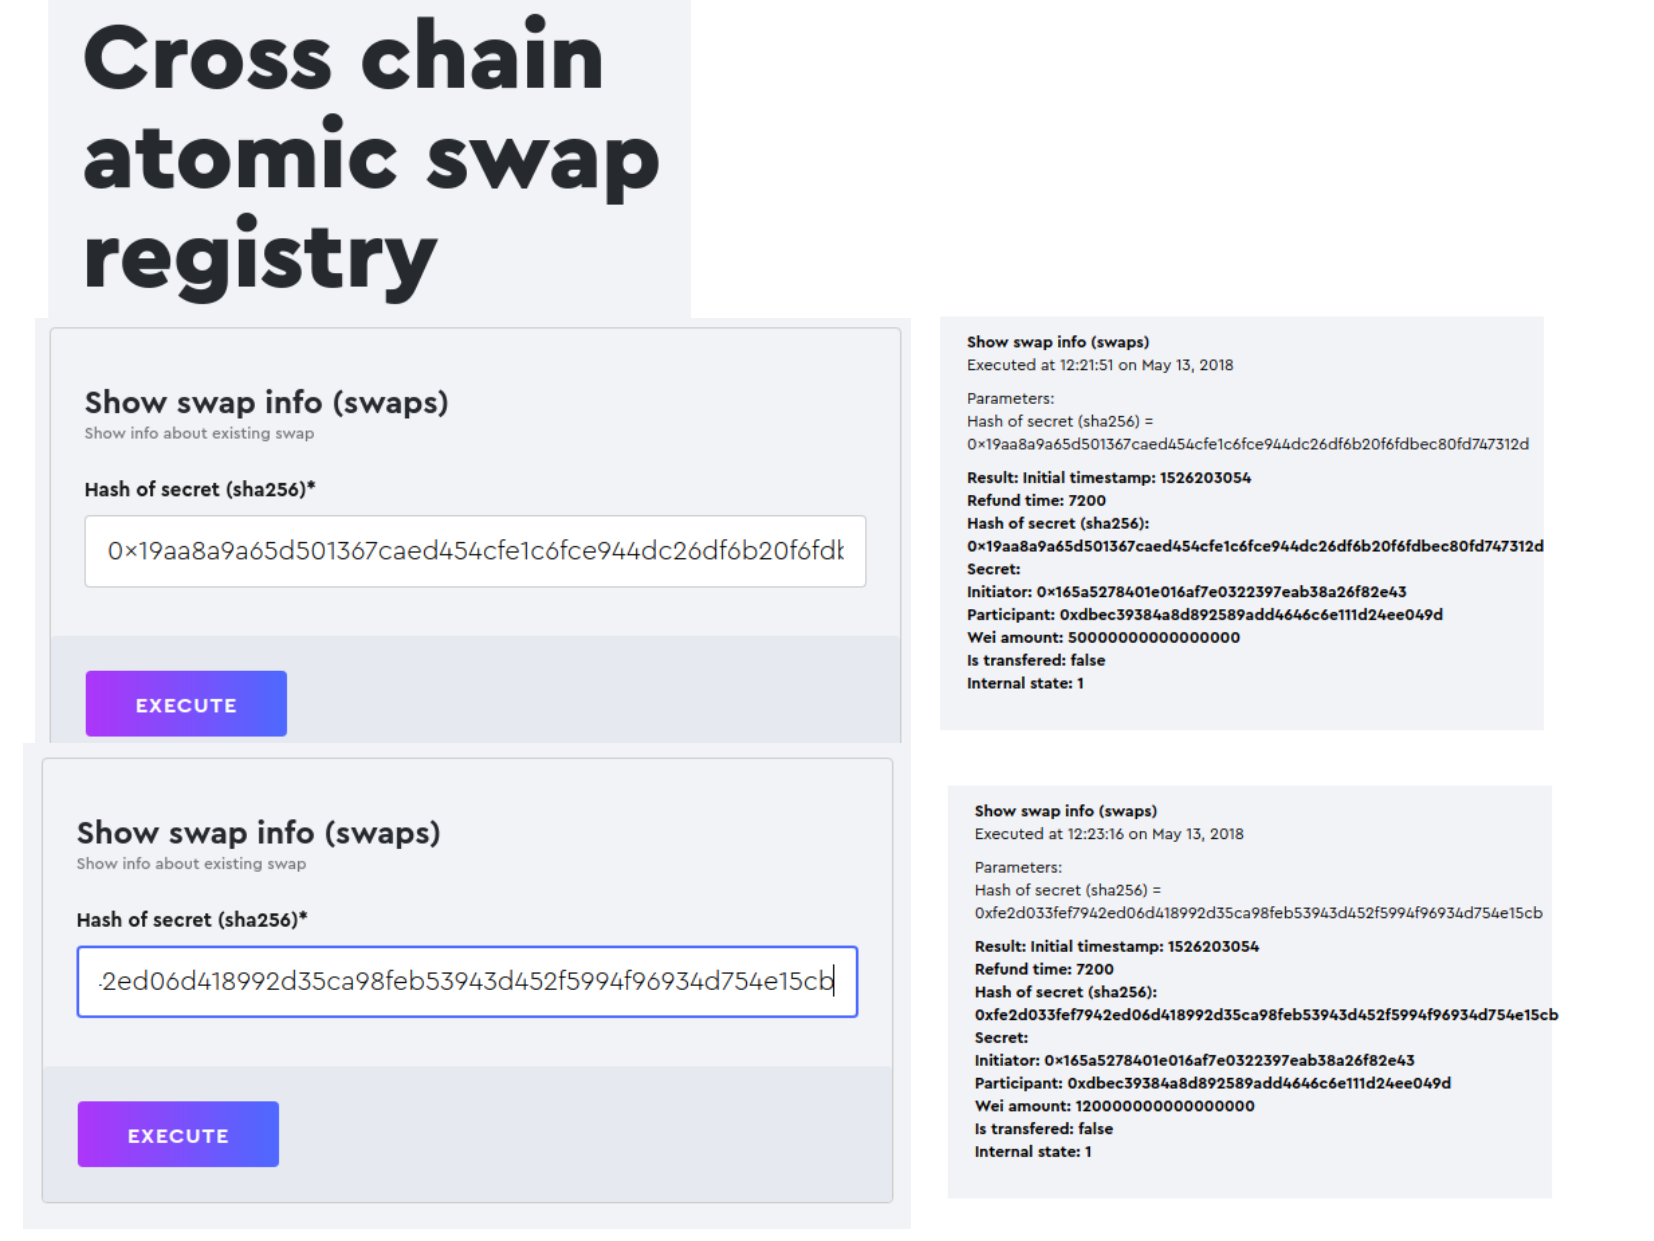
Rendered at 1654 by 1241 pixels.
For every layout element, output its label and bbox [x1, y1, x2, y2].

picture [935, 314, 1560, 733]
picture [944, 779, 1583, 1201]
picture [23, 0, 911, 1229]
